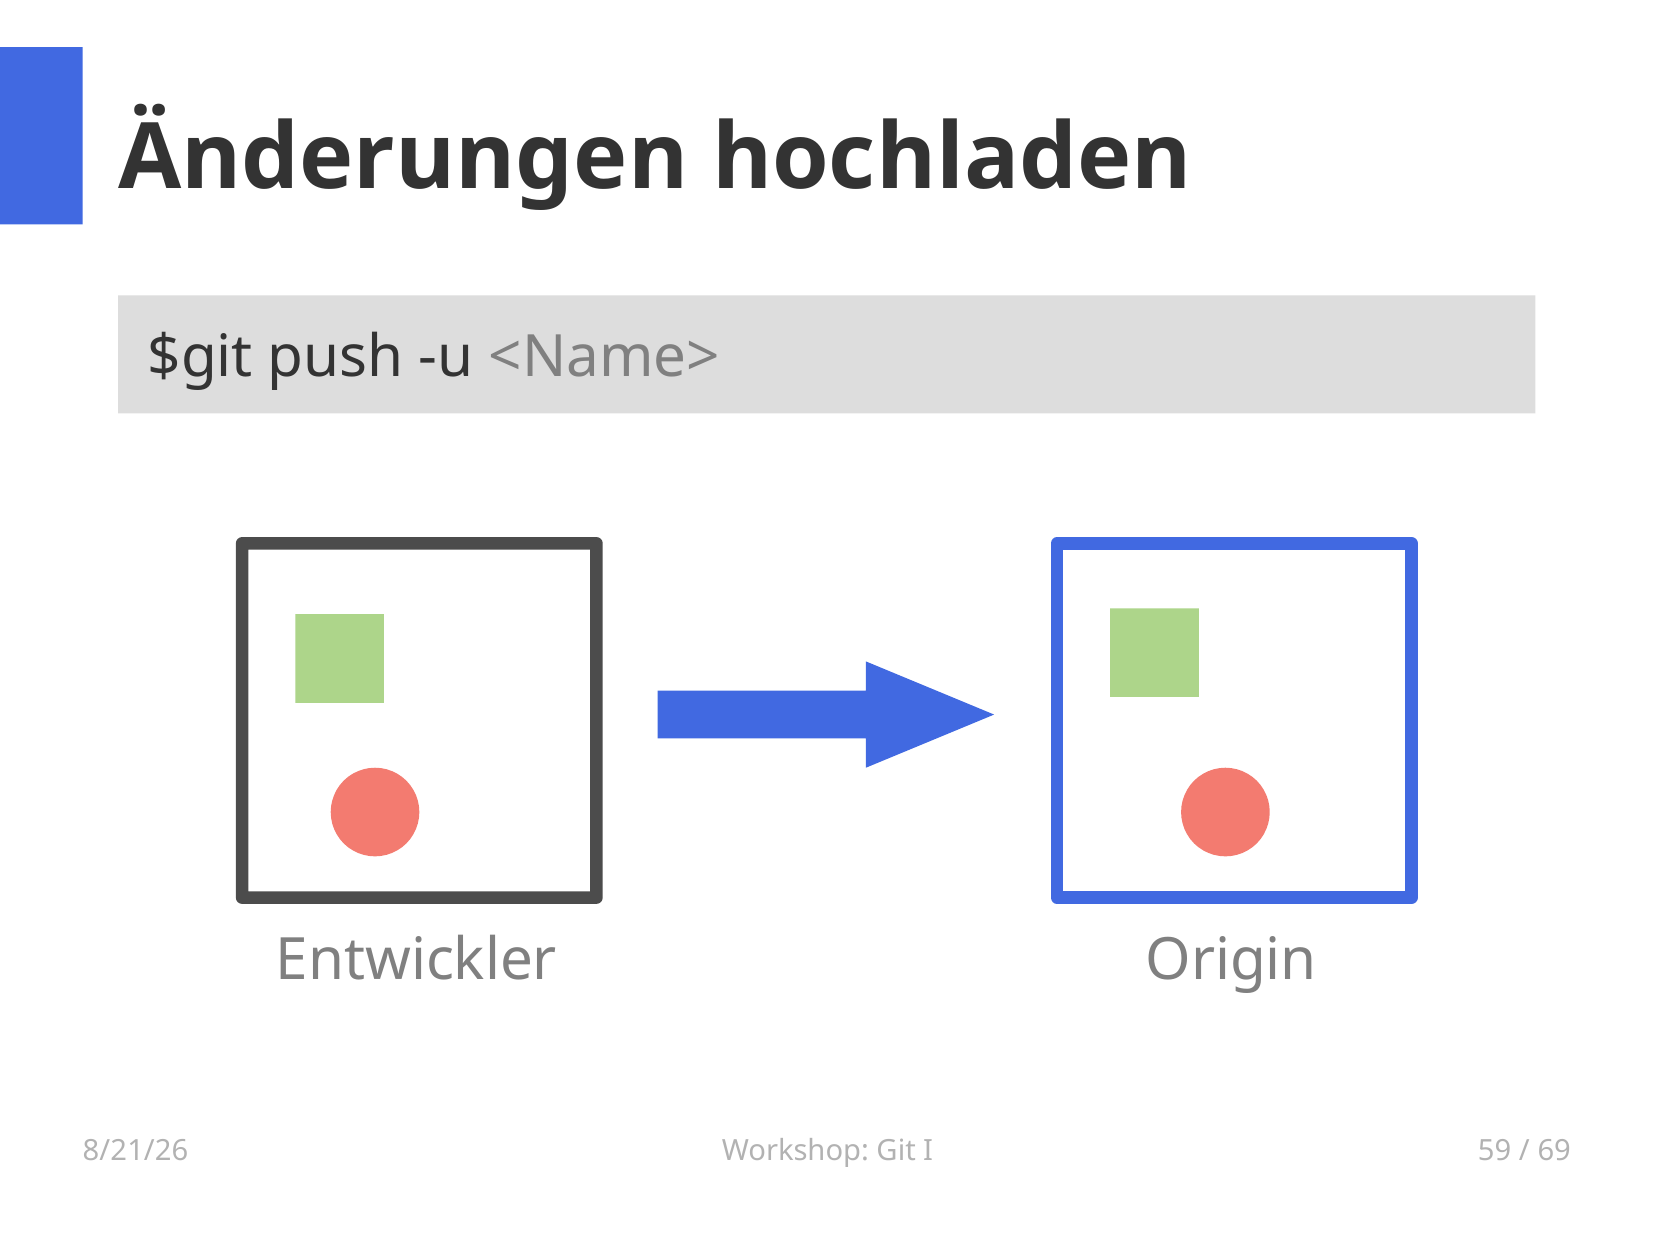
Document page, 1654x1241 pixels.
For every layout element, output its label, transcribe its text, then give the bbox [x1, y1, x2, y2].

text_box [295, 614, 384, 703]
title Änderungen hochladen [118, 49, 1571, 257]
text_box [657, 661, 995, 768]
text_box [1110, 608, 1199, 697]
text_box [330, 767, 420, 857]
text_box Origin [1051, 897, 1412, 1016]
text_box [1181, 767, 1270, 857]
text_box Entwickler [236, 897, 597, 1016]
list $git push -u <Name> [118, 295, 1536, 414]
